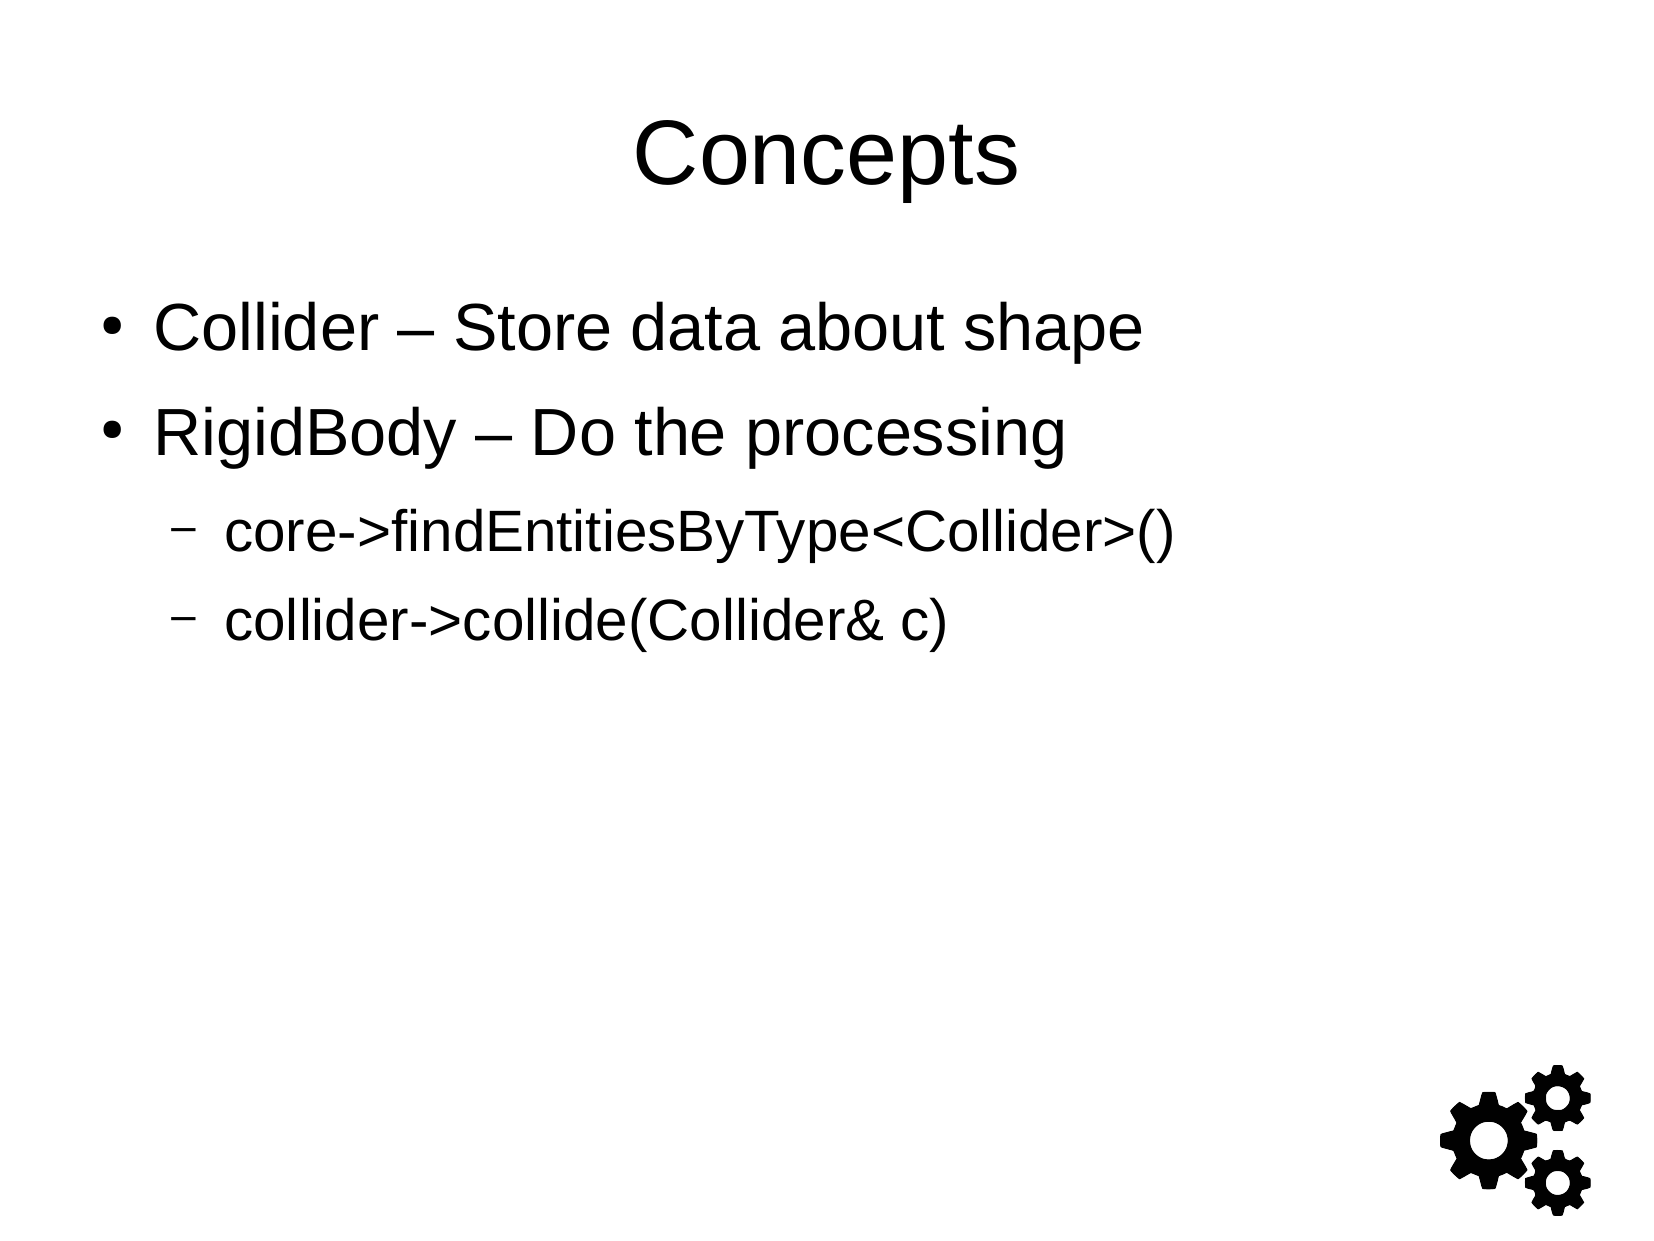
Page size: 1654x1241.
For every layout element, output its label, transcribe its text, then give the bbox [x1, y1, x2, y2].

picture [1440, 1065, 1591, 1216]
title Concepts [82, 49, 1571, 257]
list Collider – Store data about shape RigidBody – Do the processing core->findEntitiesByType<Collider>() collider->collide(Collider& c) [82, 290, 1571, 1010]
